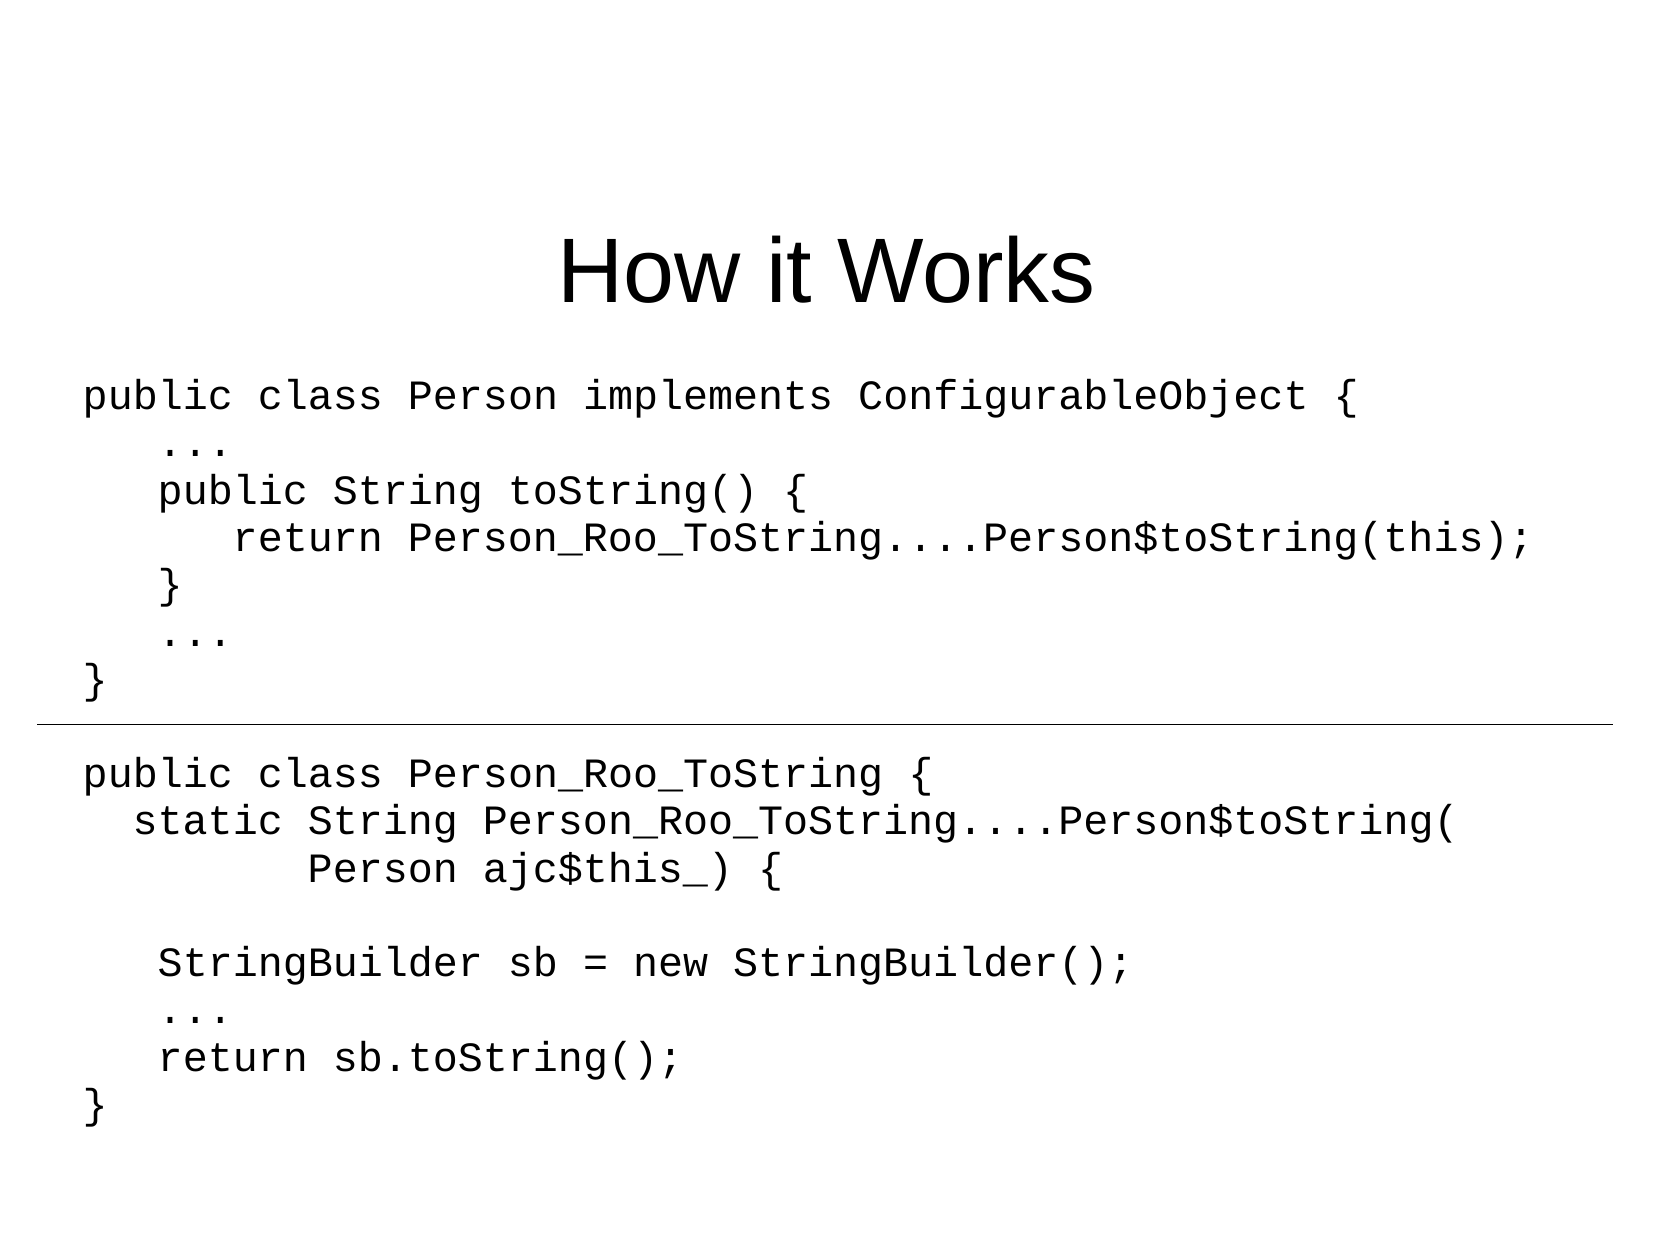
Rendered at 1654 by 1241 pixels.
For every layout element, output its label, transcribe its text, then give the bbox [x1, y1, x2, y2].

title How it Works [82, 167, 1571, 375]
subtitle public class Person implements ConfigurableObject { ... public String toString() { return Person_Roo_ToString....Person$toString(this); } ... } public class Person_Roo_ToString { static String Person_Roo_ToString....Person$toString( Person ajc$this_) { StringBuilder sb = new StringBuilder(); ... return sb.toString(); } [82, 725, 1571, 1194]
subtitle public class Person implements ConfigurableObject { ... public String toString() { return Person_Roo_ToString....Person$toString(this); } ... } public class Person_Roo_ToString { static String Person_Roo_ToString....Person$toString( Person ajc$this_) { StringBuilder sb = new StringBuilder(); ... return sb.toString(); } [82, 375, 1571, 724]
